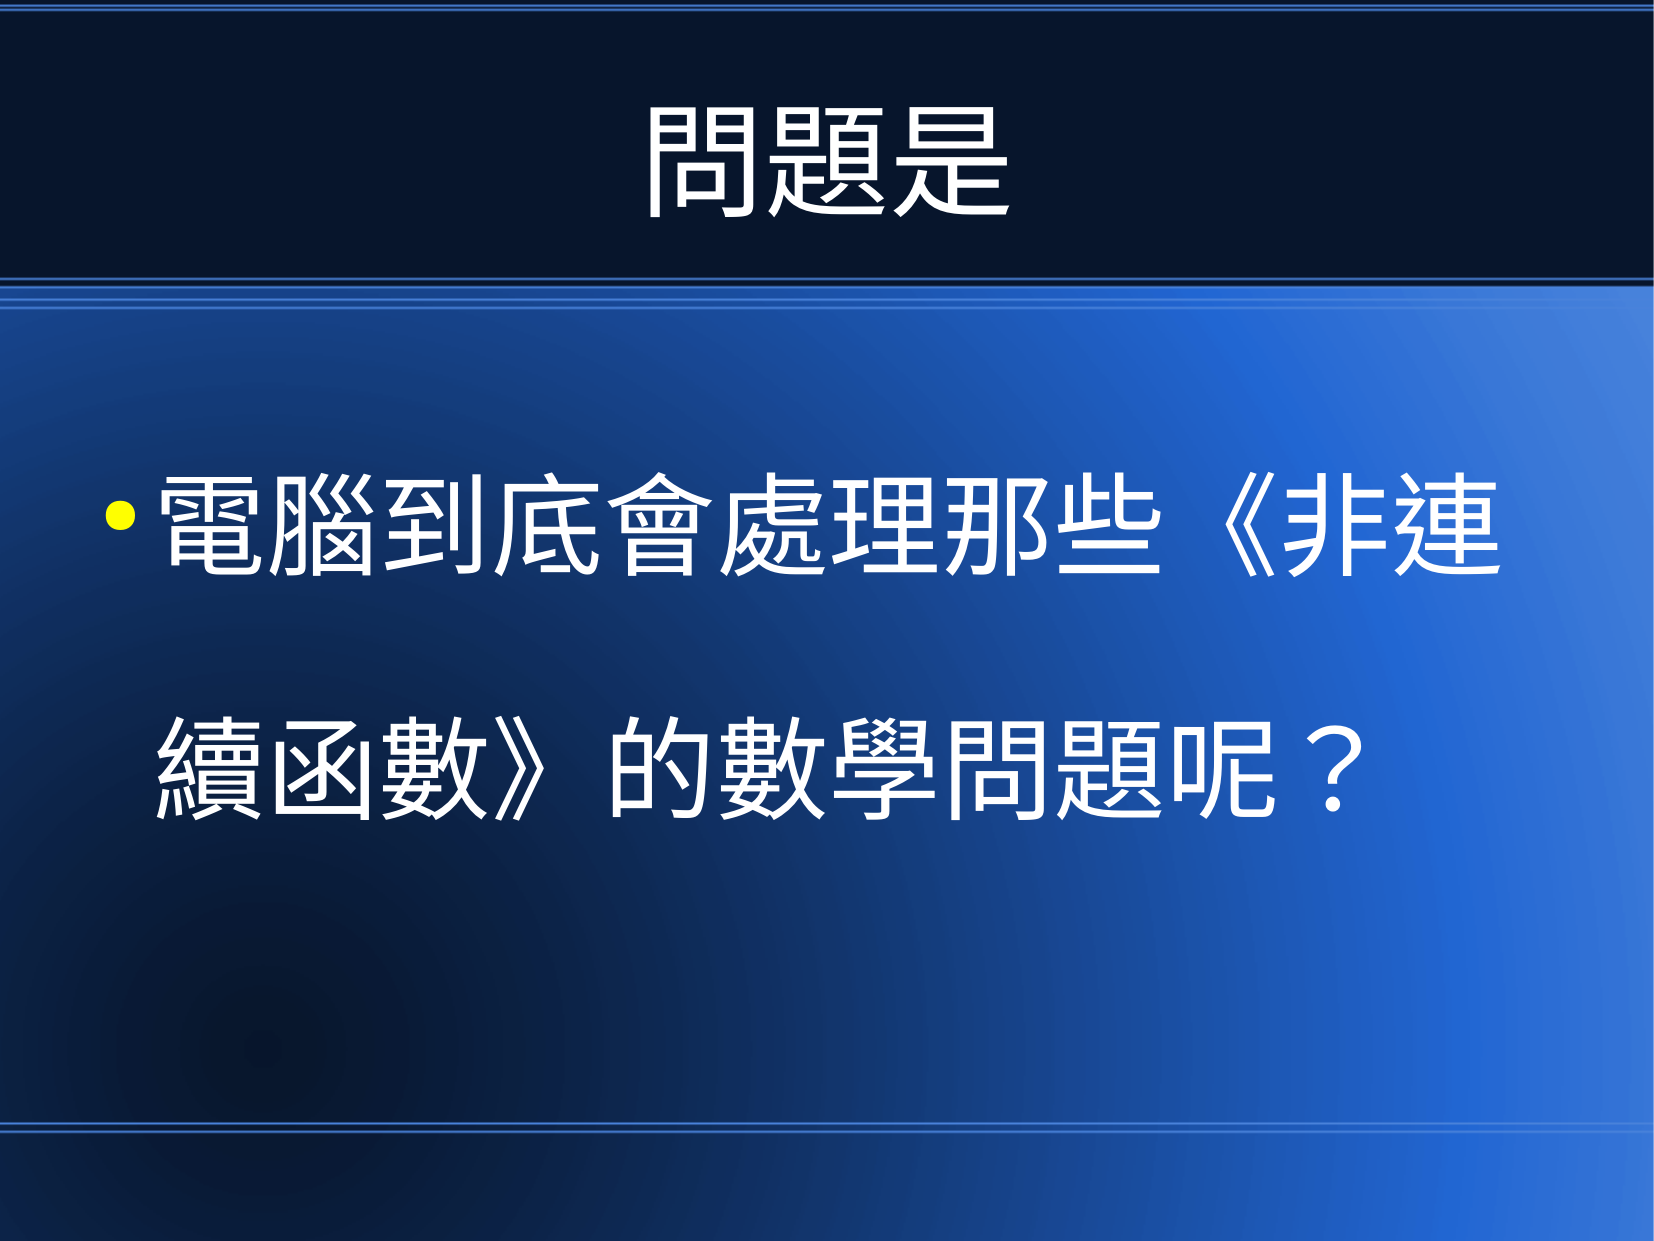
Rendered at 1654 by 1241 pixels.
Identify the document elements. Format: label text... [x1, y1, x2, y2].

list 電腦到底會處理那些《非連續函數》的數學問題呢？ [82, 355, 1571, 1241]
title 問題是 [82, 49, 1571, 257]
picture [0, 0, 1654, 1241]
